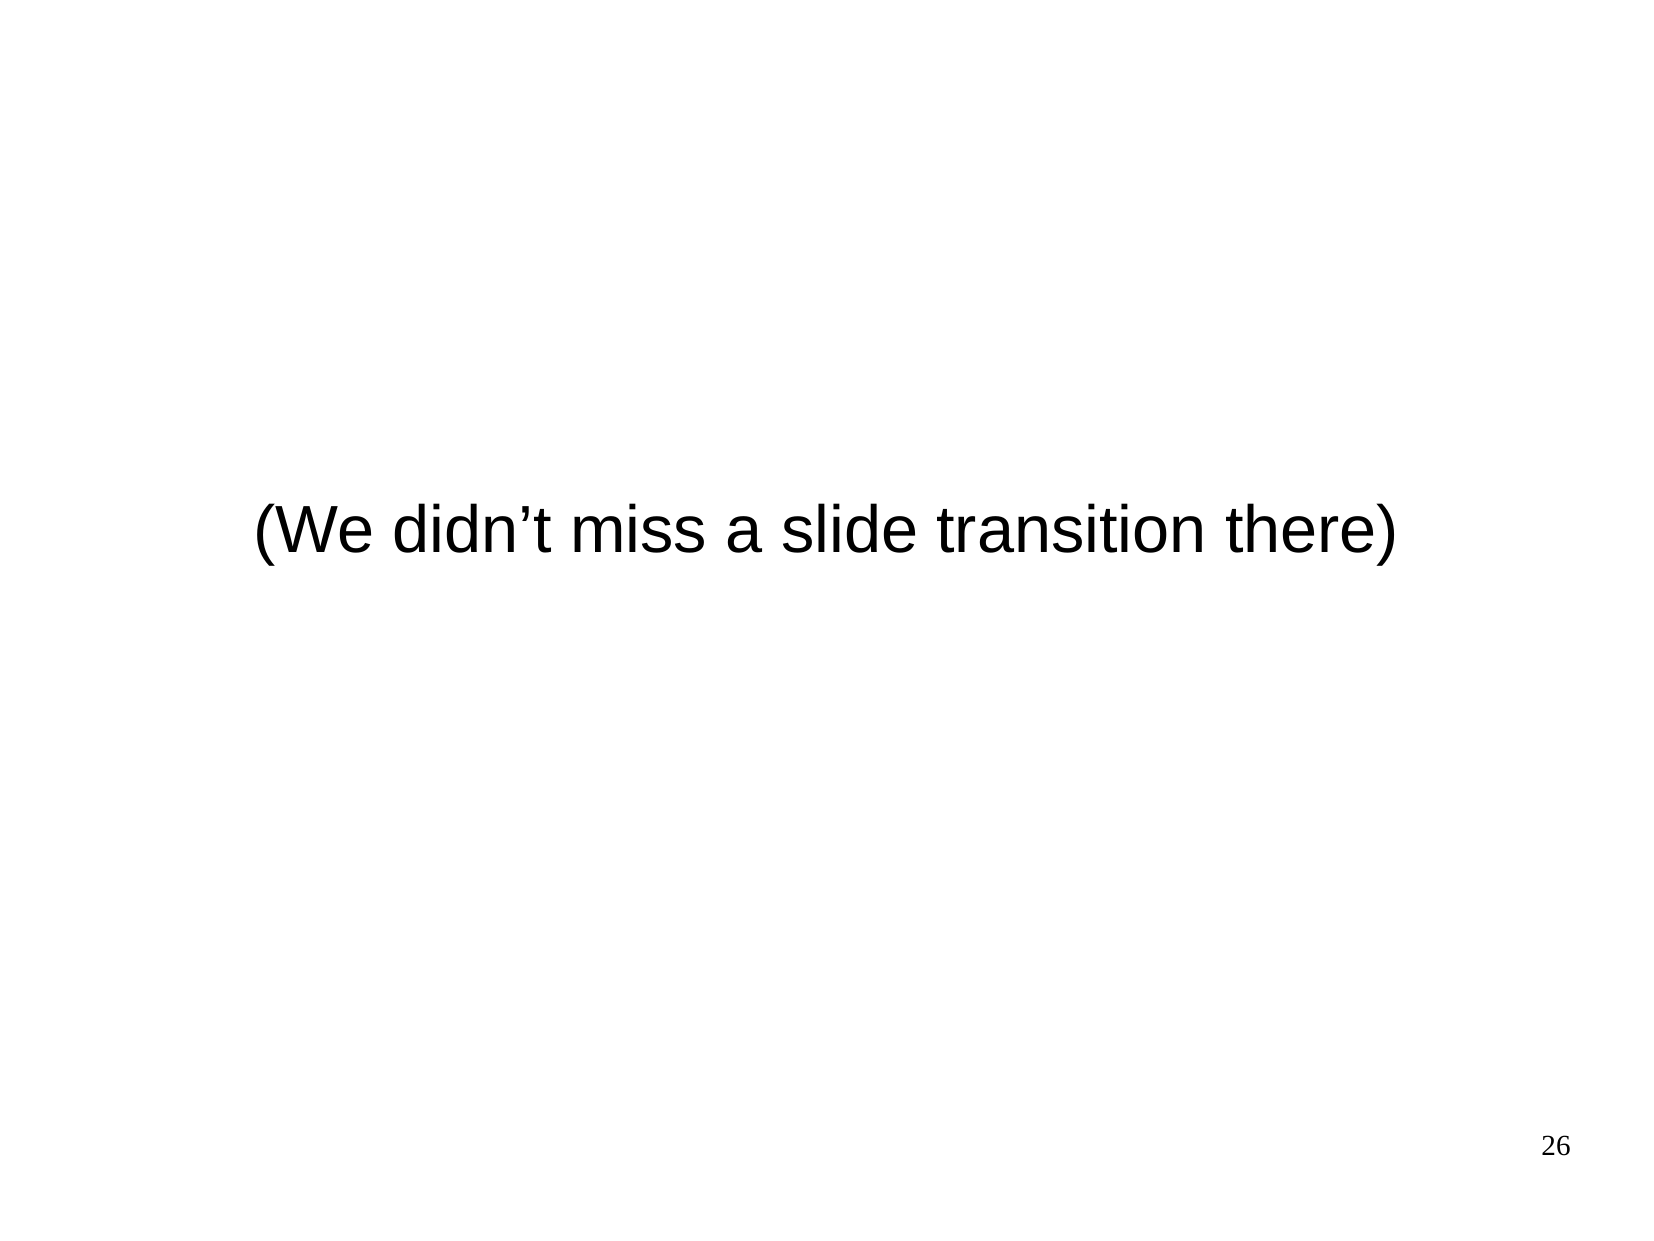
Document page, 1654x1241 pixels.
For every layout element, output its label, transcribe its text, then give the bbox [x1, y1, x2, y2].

subtitle (We didn’t miss a slide transition there) [82, 49, 1571, 1010]
